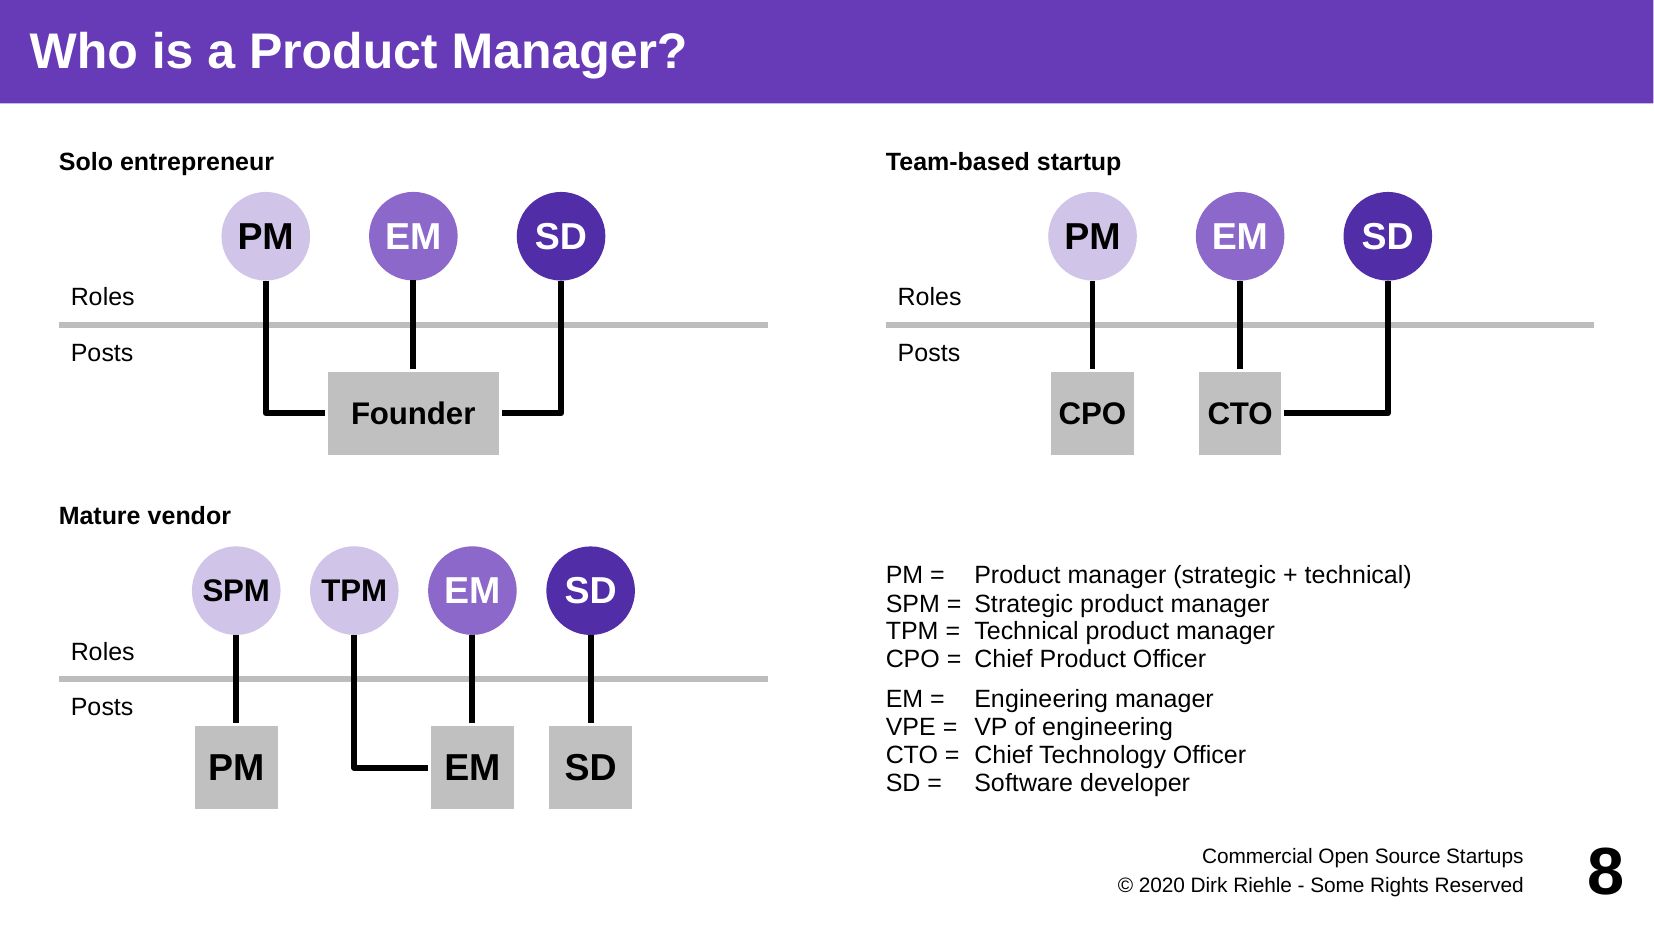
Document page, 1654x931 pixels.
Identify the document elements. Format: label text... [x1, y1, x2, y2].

text_box PM = Product manager (strategic + technical) SPM = Strategic product manager TPM = Technical product manager CPO = Chief Product Officer EM = Engineering manager VPE = VP of engineering CTO = Chief Technology Officer SD = Software developer [885, 501, 1595, 857]
text_box Mature vendor [59, 501, 768, 857]
title Who is a Product Manager? [0, 0, 1654, 104]
text_box SD [546, 723, 635, 813]
text_box Solo entrepreneur [59, 147, 768, 501]
text_box Team-based startup [885, 147, 1595, 501]
